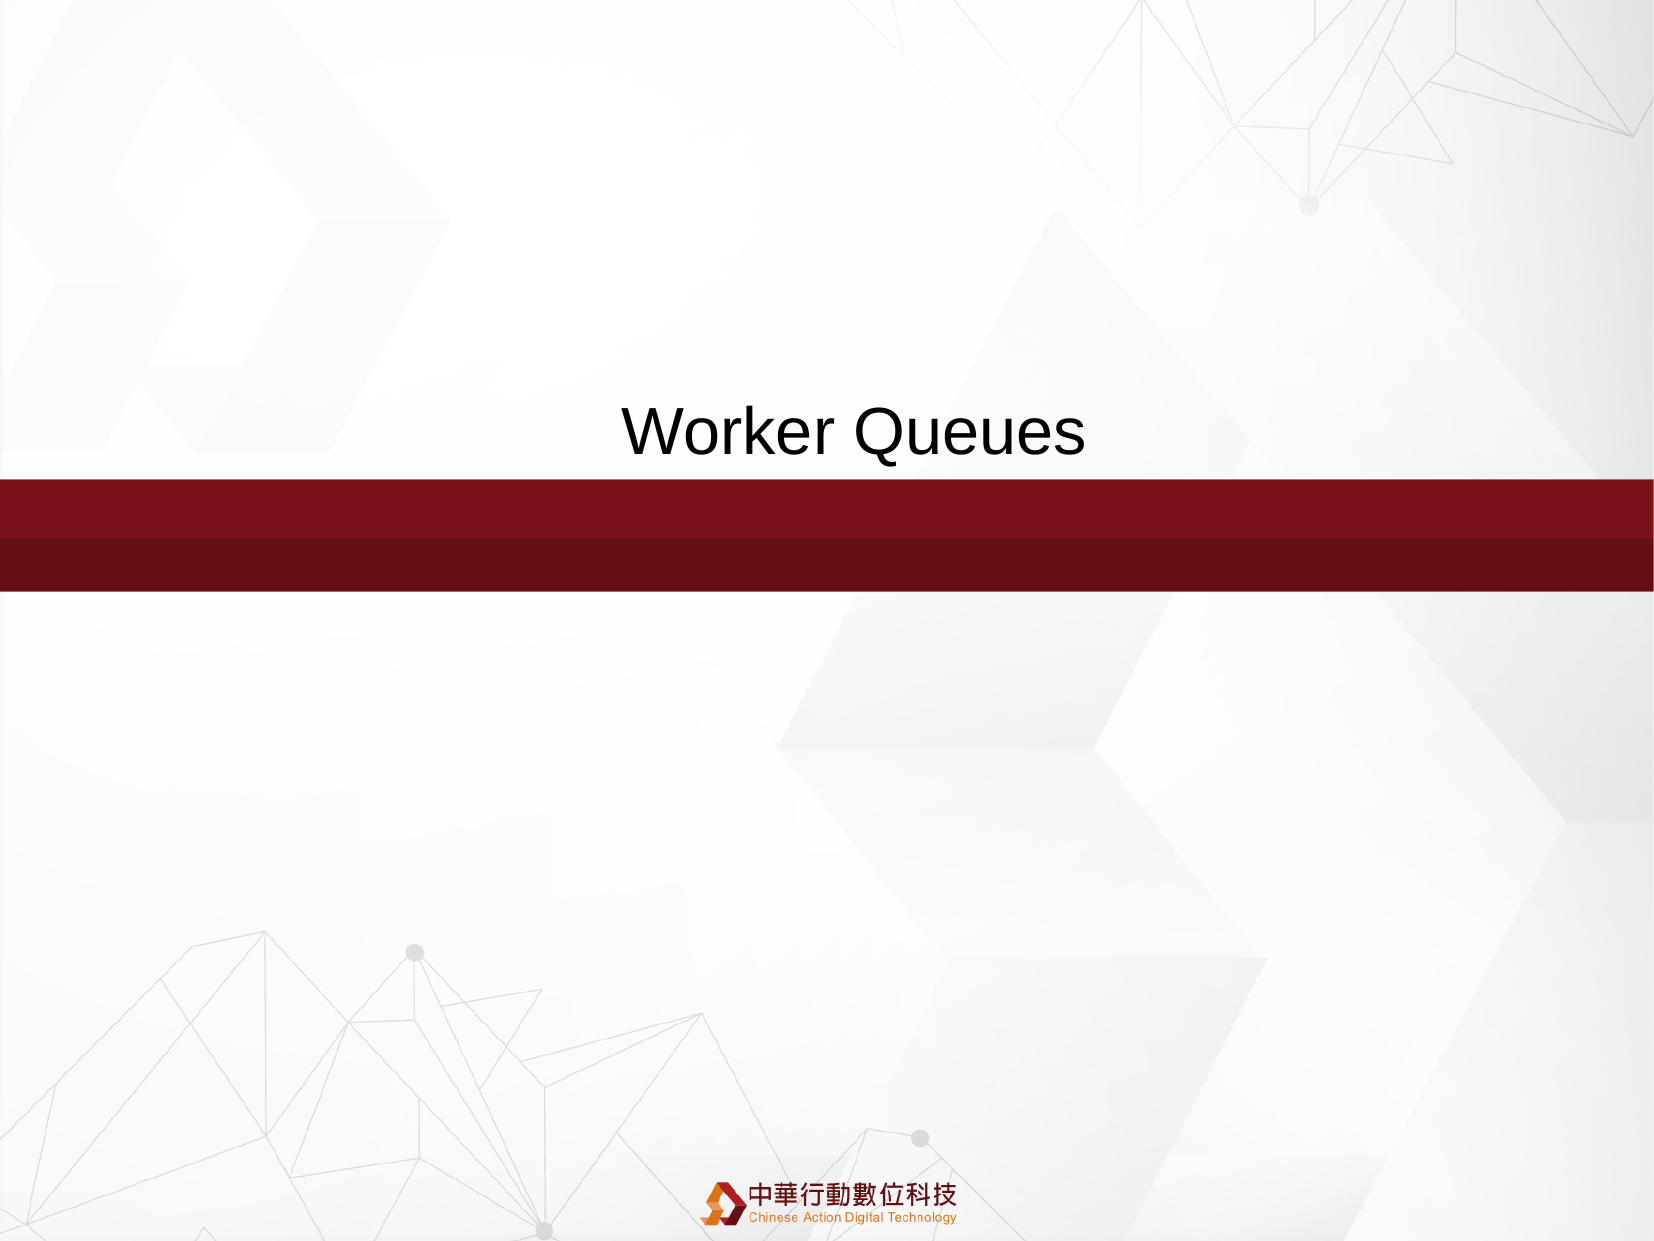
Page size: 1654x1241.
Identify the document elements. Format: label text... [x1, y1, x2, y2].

picture [0, 0, 1654, 1241]
subtitle Worker Queues [137, 114, 1591, 751]
